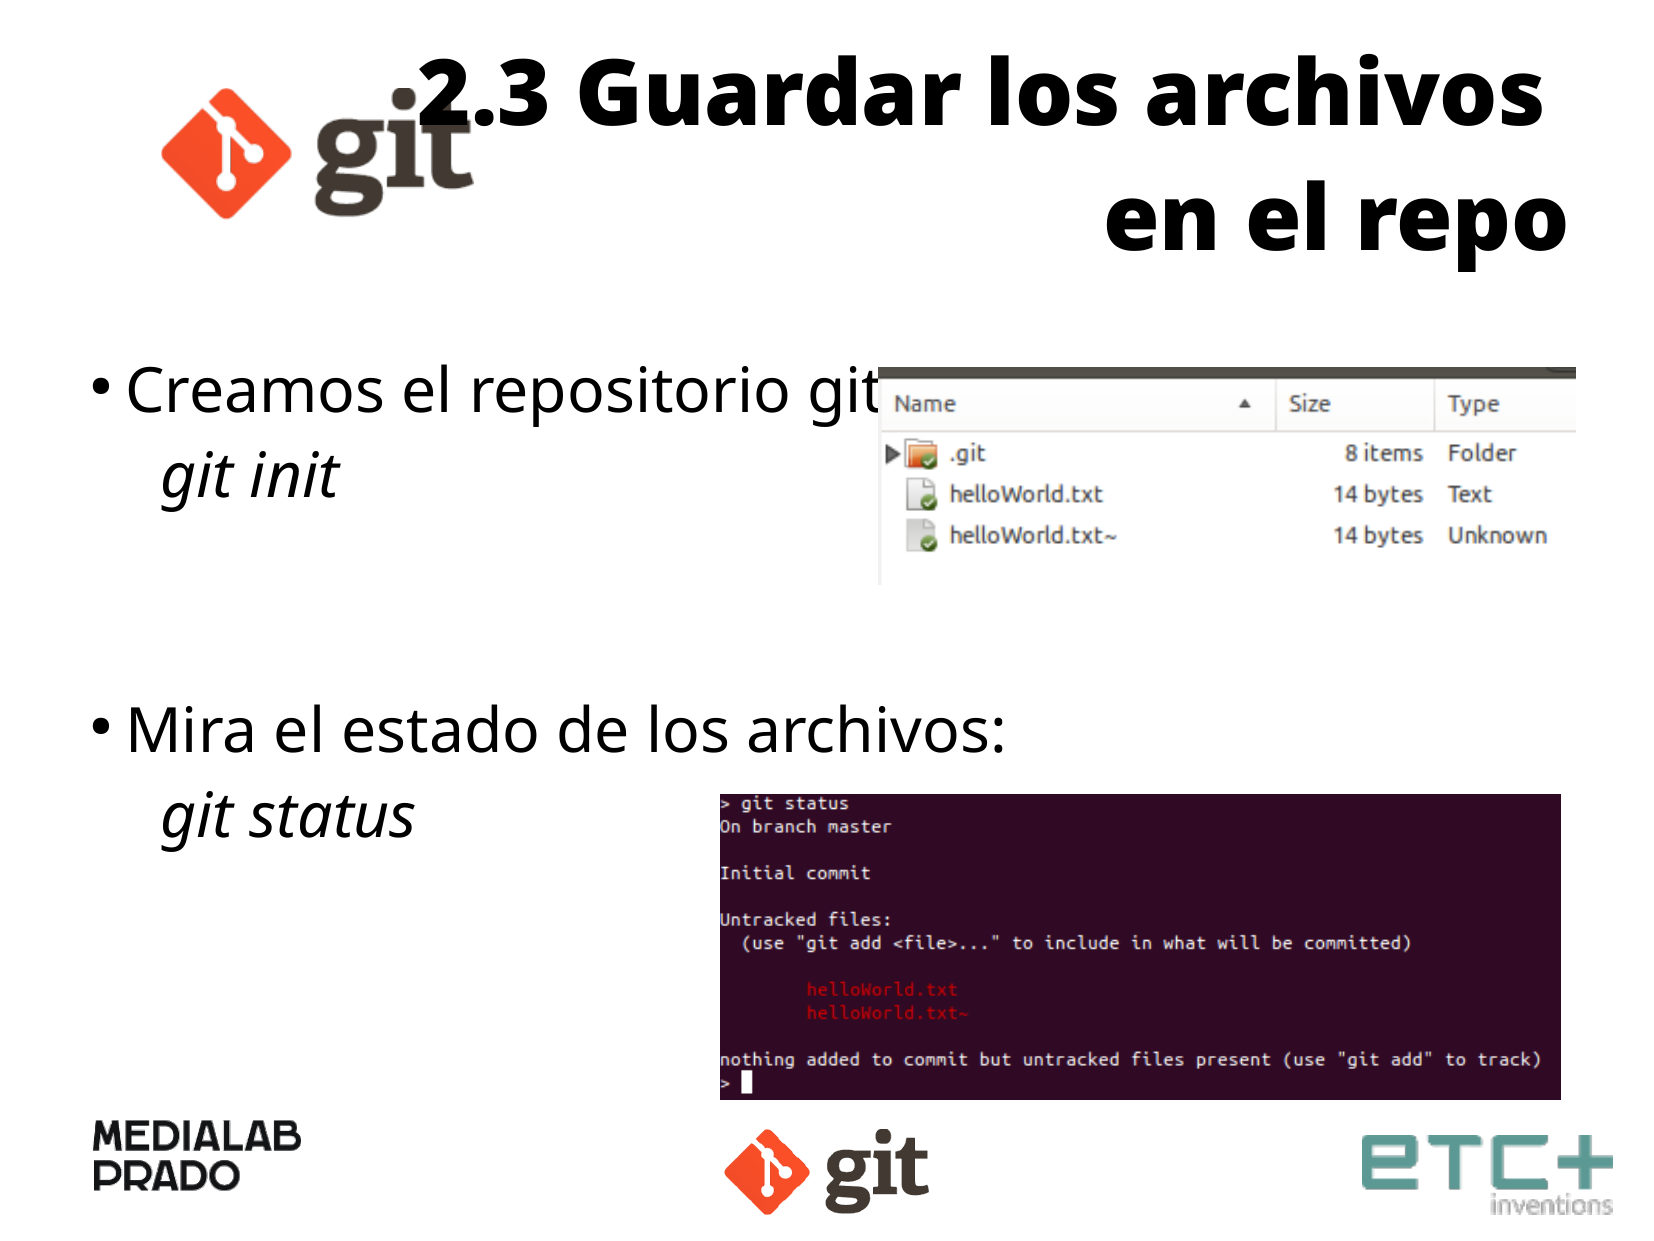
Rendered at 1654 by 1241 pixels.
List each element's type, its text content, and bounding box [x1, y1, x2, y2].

picture [1362, 1135, 1613, 1216]
picture [15, 1064, 379, 1241]
text_box Creamos el repositorio git: git init Mira el estado de los archivos: git status [75, 337, 1576, 1081]
picture [878, 367, 1576, 586]
picture [720, 794, 1561, 1100]
title 2.3 Guardar los archivos en el repo [82, 49, 1571, 257]
picture [724, 1129, 929, 1216]
